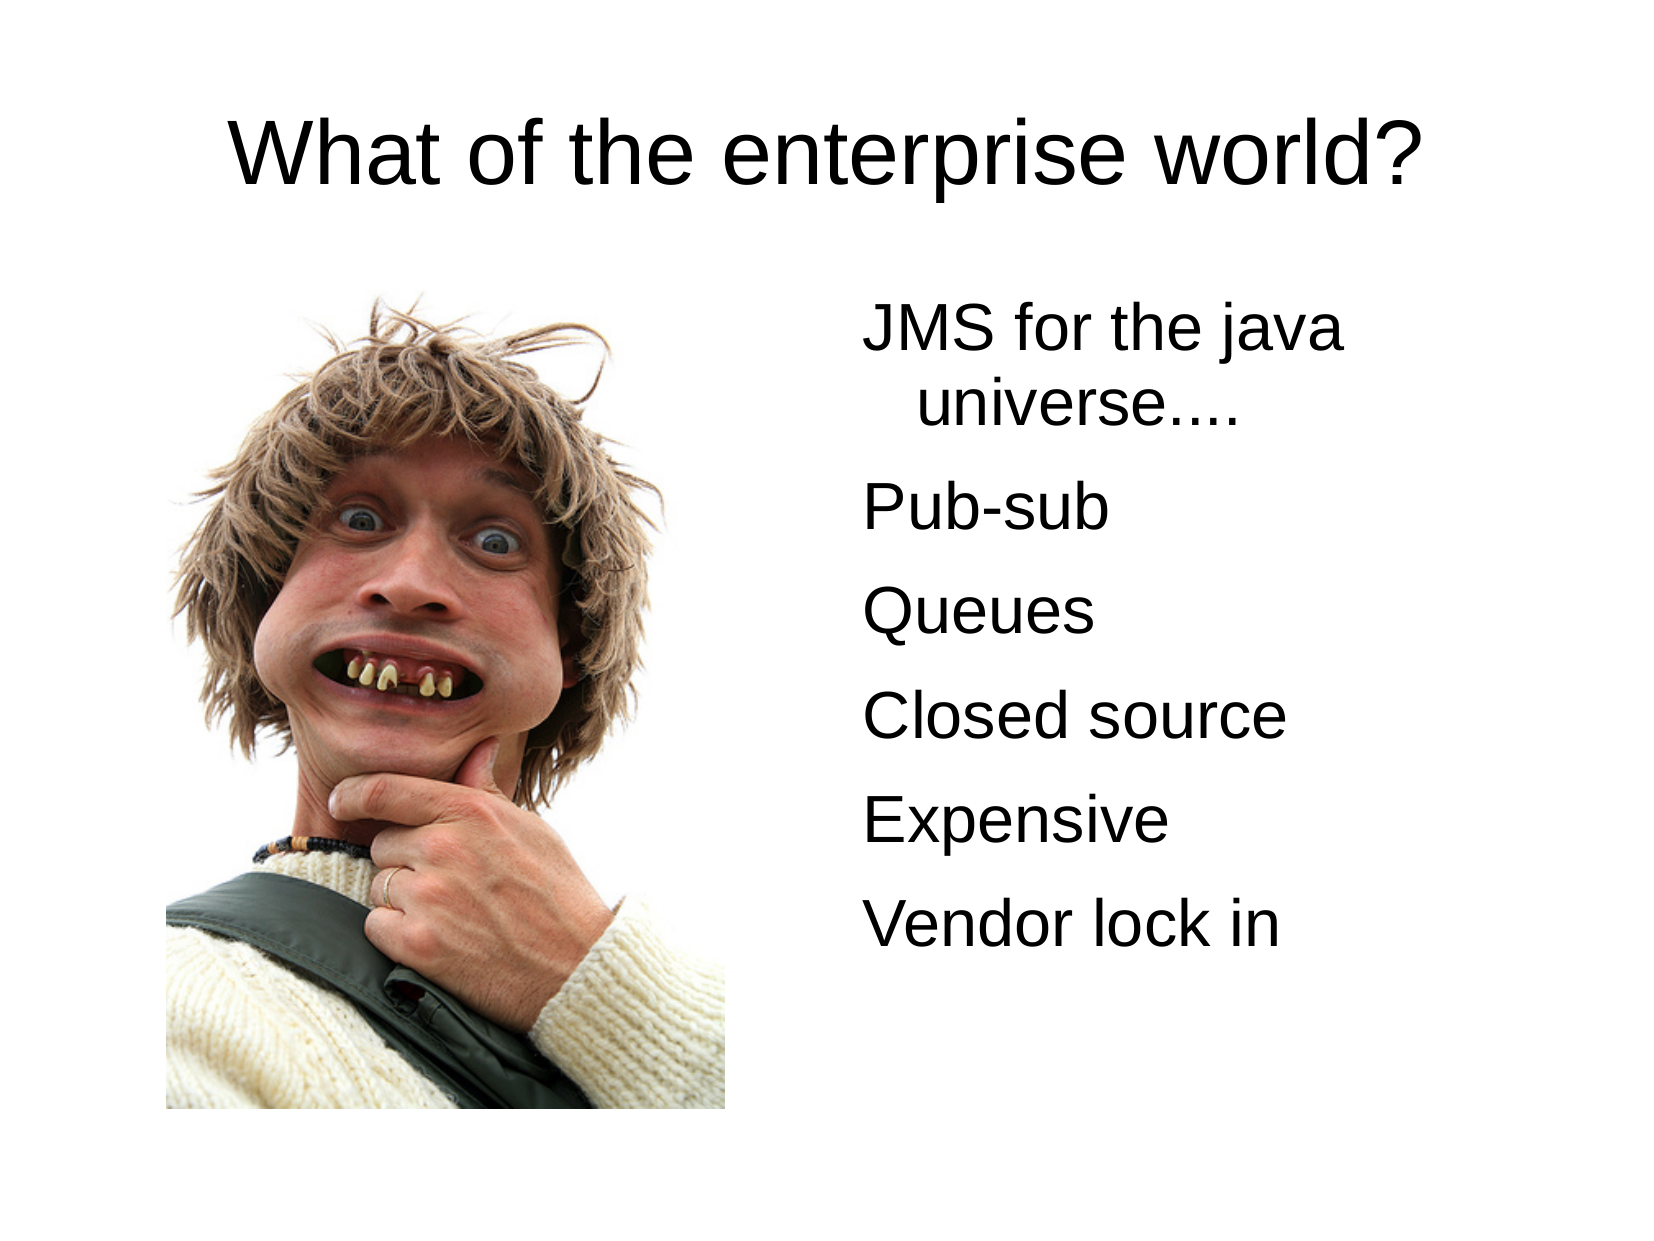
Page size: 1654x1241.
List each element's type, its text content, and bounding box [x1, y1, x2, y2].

picture [166, 290, 725, 1109]
list JMS for the java universe.... Pub-sub Queues Closed source Expensive Vendor lock in [845, 290, 1572, 1094]
title What of the enterprise world? [82, 56, 1571, 250]
